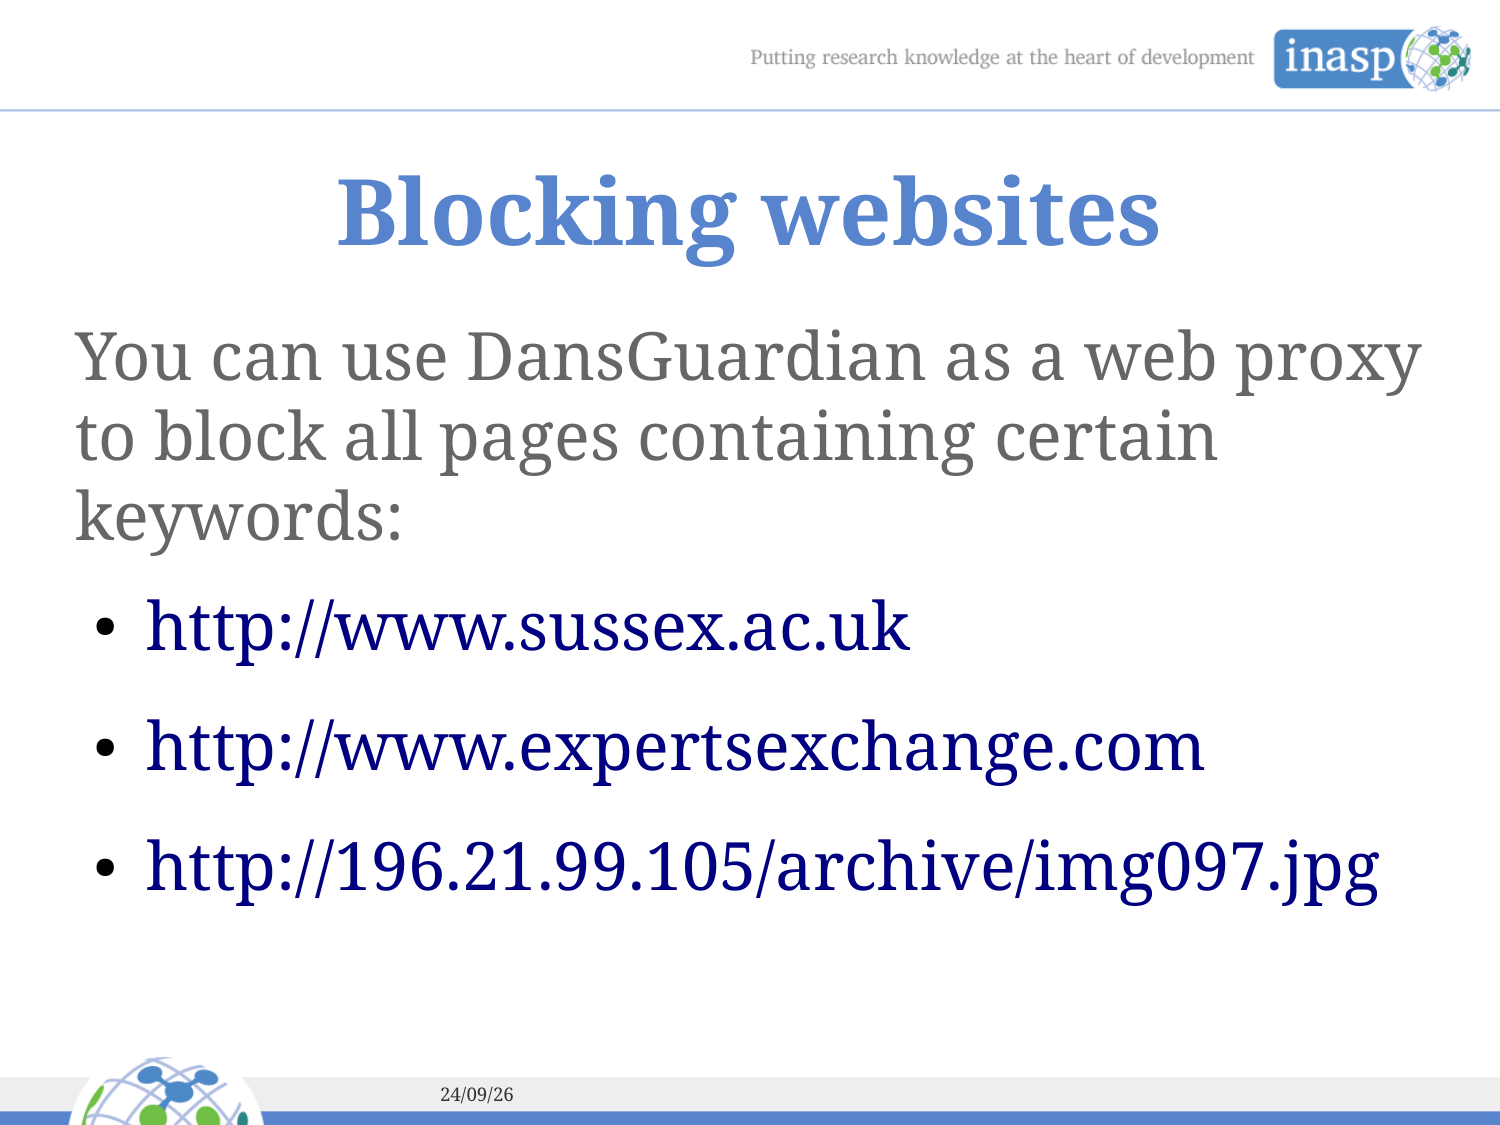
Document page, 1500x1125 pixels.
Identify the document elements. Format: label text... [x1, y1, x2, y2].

list You can use DansGuardian as a web proxy to block all pages containing certain keywords: http://www.sussex.ac.uk http://www.expertsexchange.com http://196.21.99.105/archive/img097.jpg [75, 313, 1426, 967]
title Blocking websites [75, 129, 1426, 313]
picture [0, 0, 1500, 1125]
